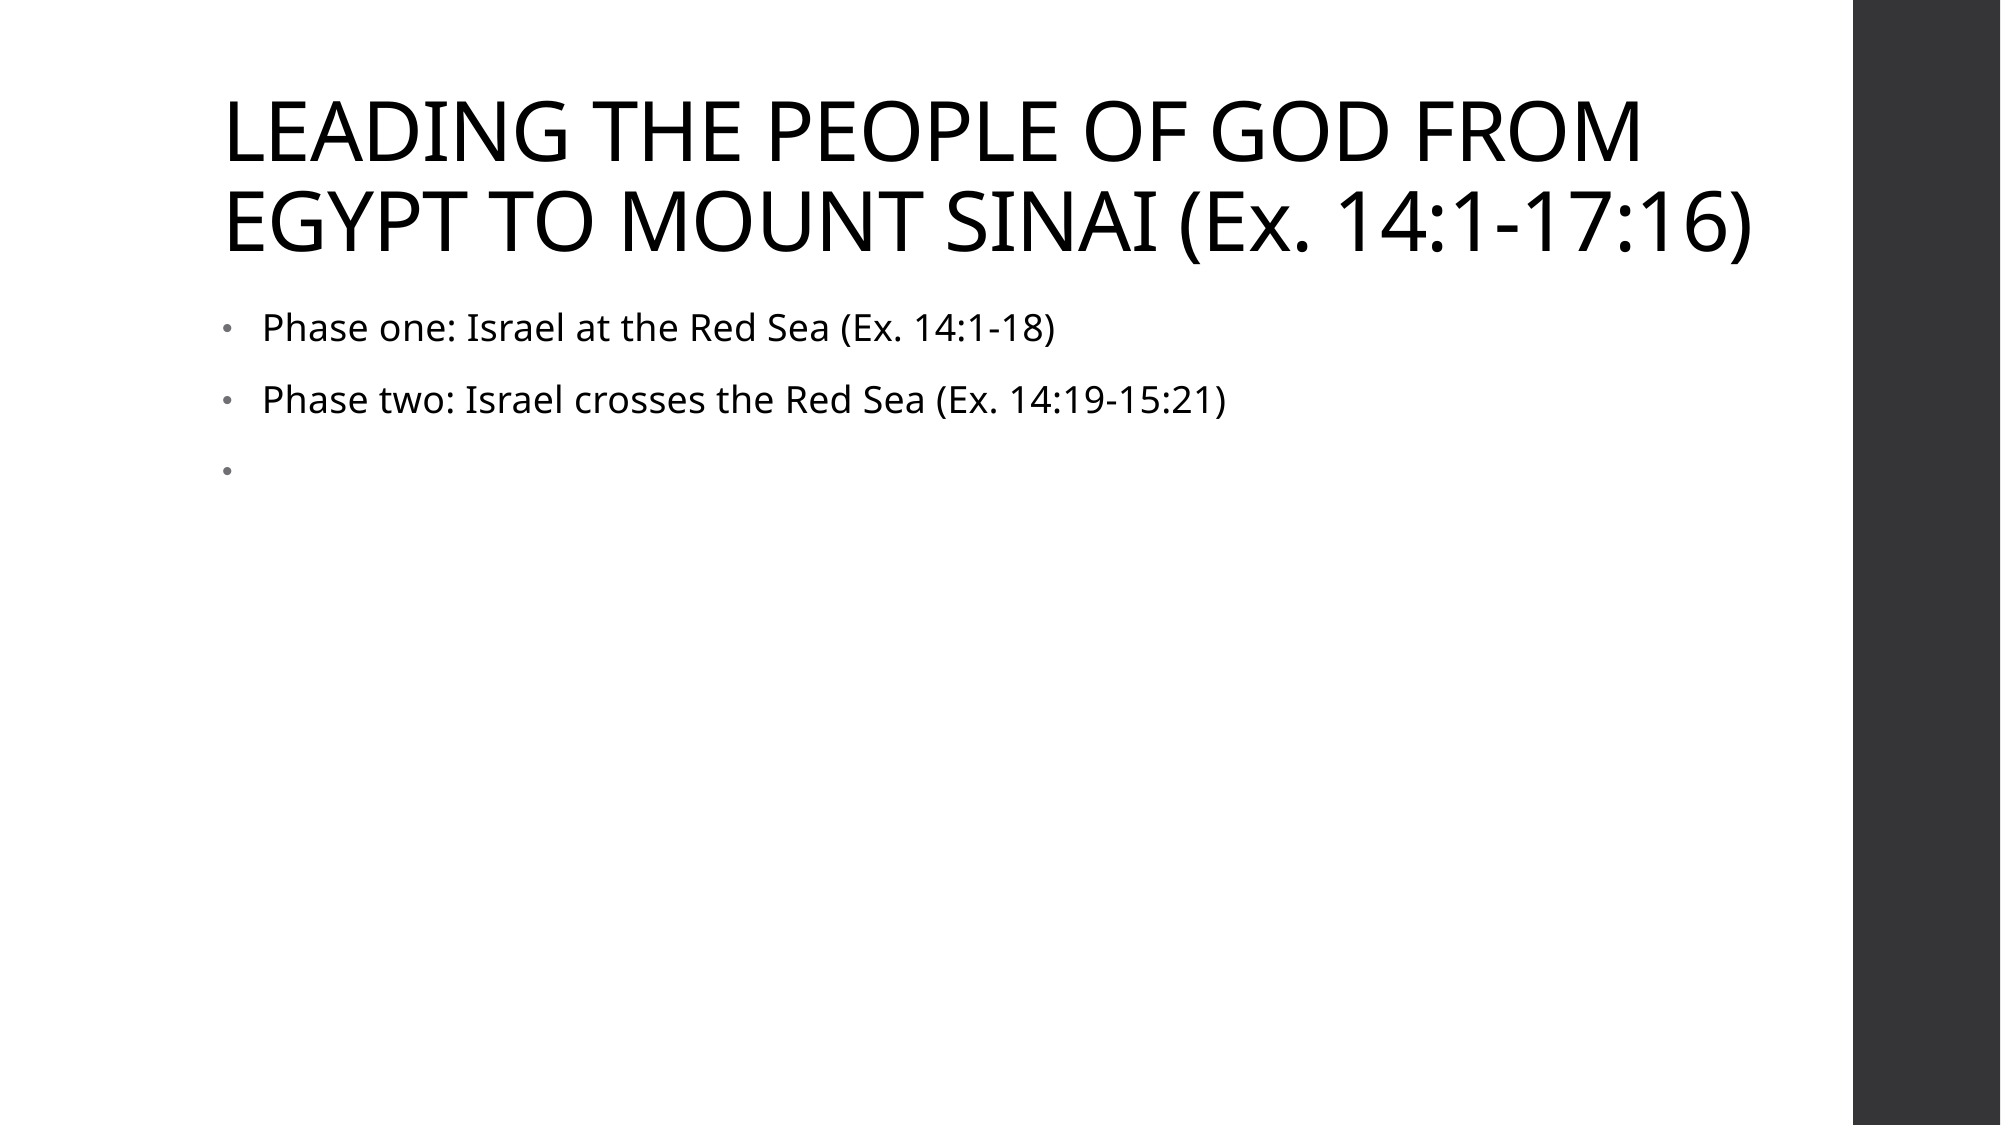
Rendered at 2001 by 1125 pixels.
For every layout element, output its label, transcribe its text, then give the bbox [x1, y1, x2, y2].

title LEADING THE PEOPLE OF GOD FROM EGYPT TO MOUNT SINAI (Ex. 14:1-17:16) [206, 60, 1797, 278]
list Phase one: Israel at the Red Sea (Ex. 14:1-18) Phase two: Israel crosses the Red Sea (Ex. 14:19-15:21) [206, 299, 1617, 1014]
